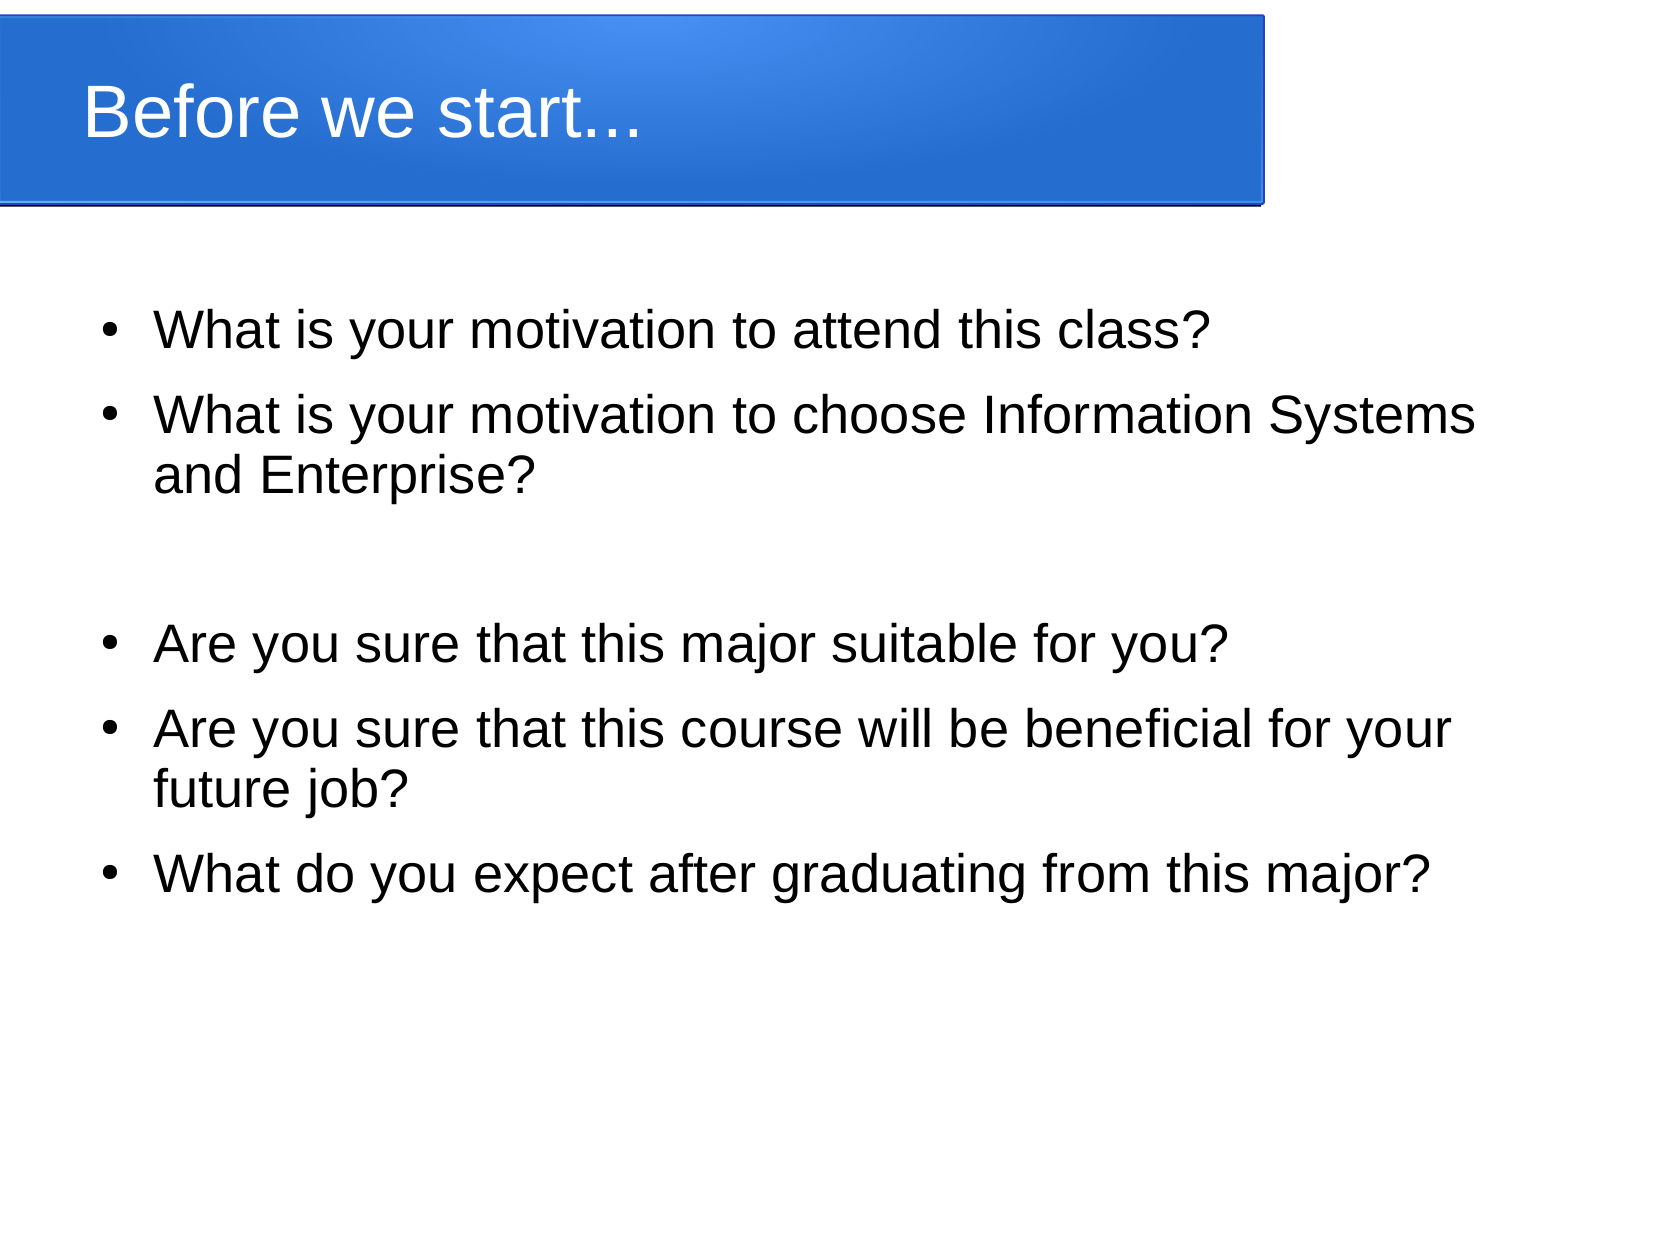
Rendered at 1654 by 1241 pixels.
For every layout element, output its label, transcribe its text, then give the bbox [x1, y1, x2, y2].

title Before we start... [82, 35, 1235, 189]
list What is your motivation to attend this class? What is your motivation to choose Information Systems and Enterprise? Are you sure that this major suitable for you? Are you sure that this course will be beneficial for your future job? What do you expect after graduating from this major? [82, 300, 1571, 1021]
